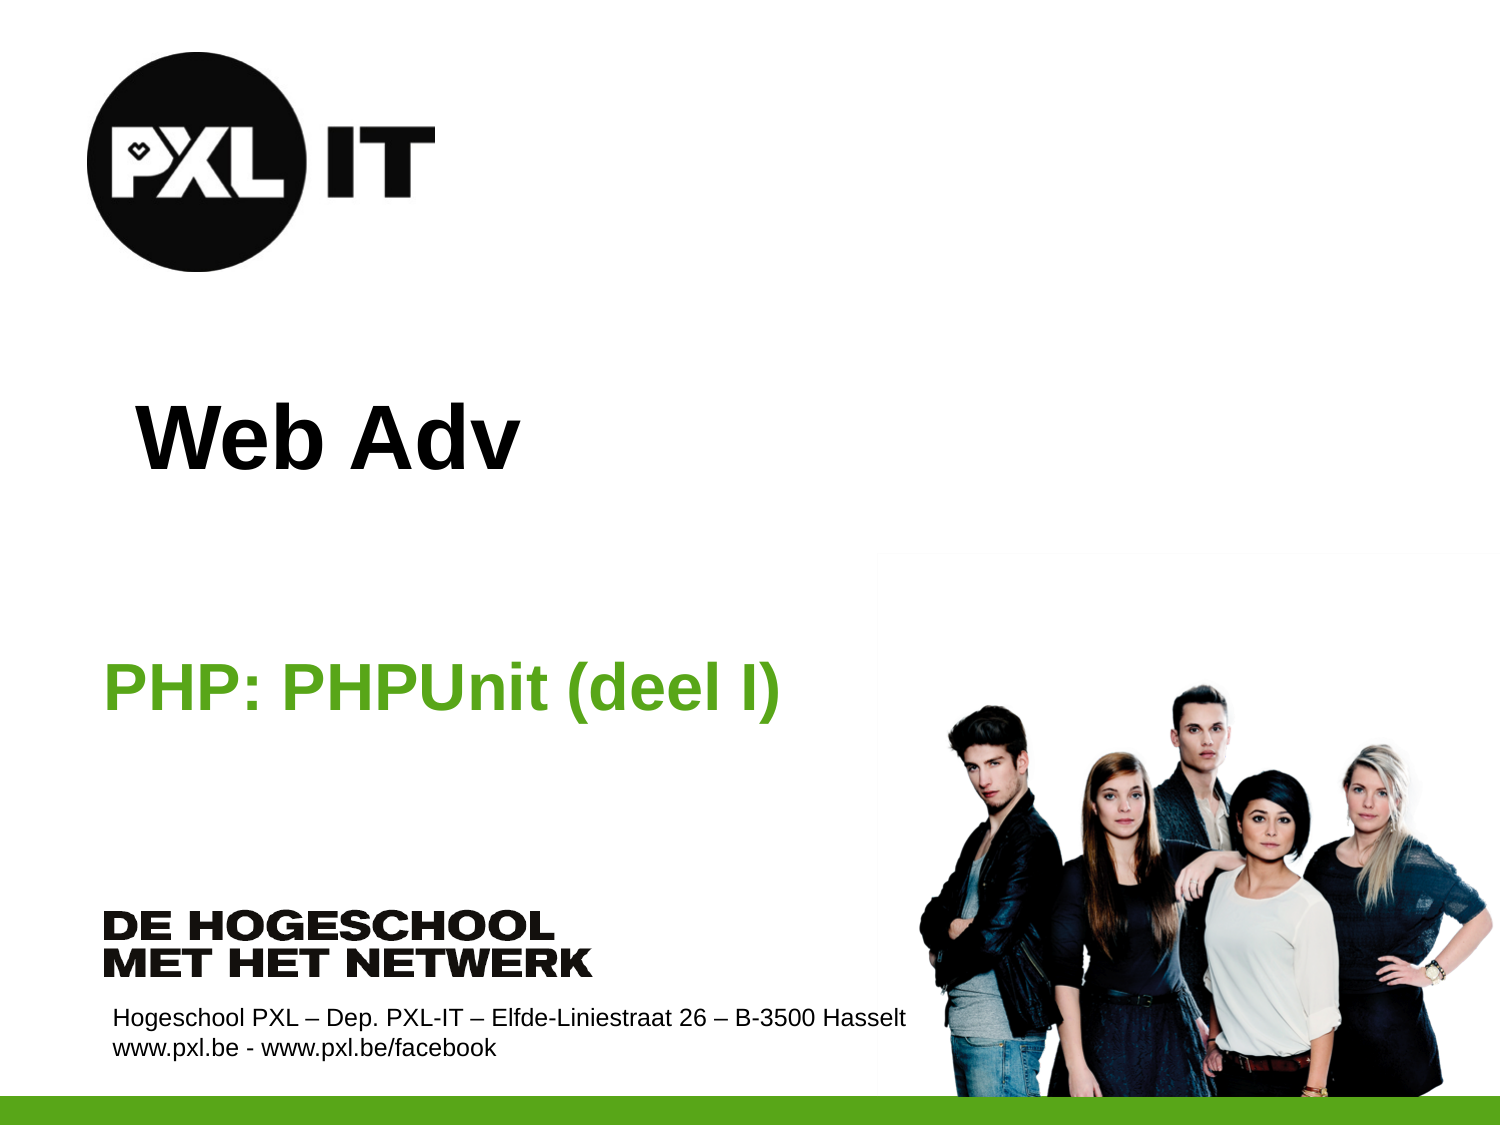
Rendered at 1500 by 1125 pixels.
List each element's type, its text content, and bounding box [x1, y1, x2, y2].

picture [87, 52, 435, 272]
picture [104, 909, 593, 977]
text_box Web Adv [87, 312, 1363, 554]
text_box PHP: PHPUnit (deel I) [88, 635, 878, 823]
picture [877, 553, 1500, 1097]
